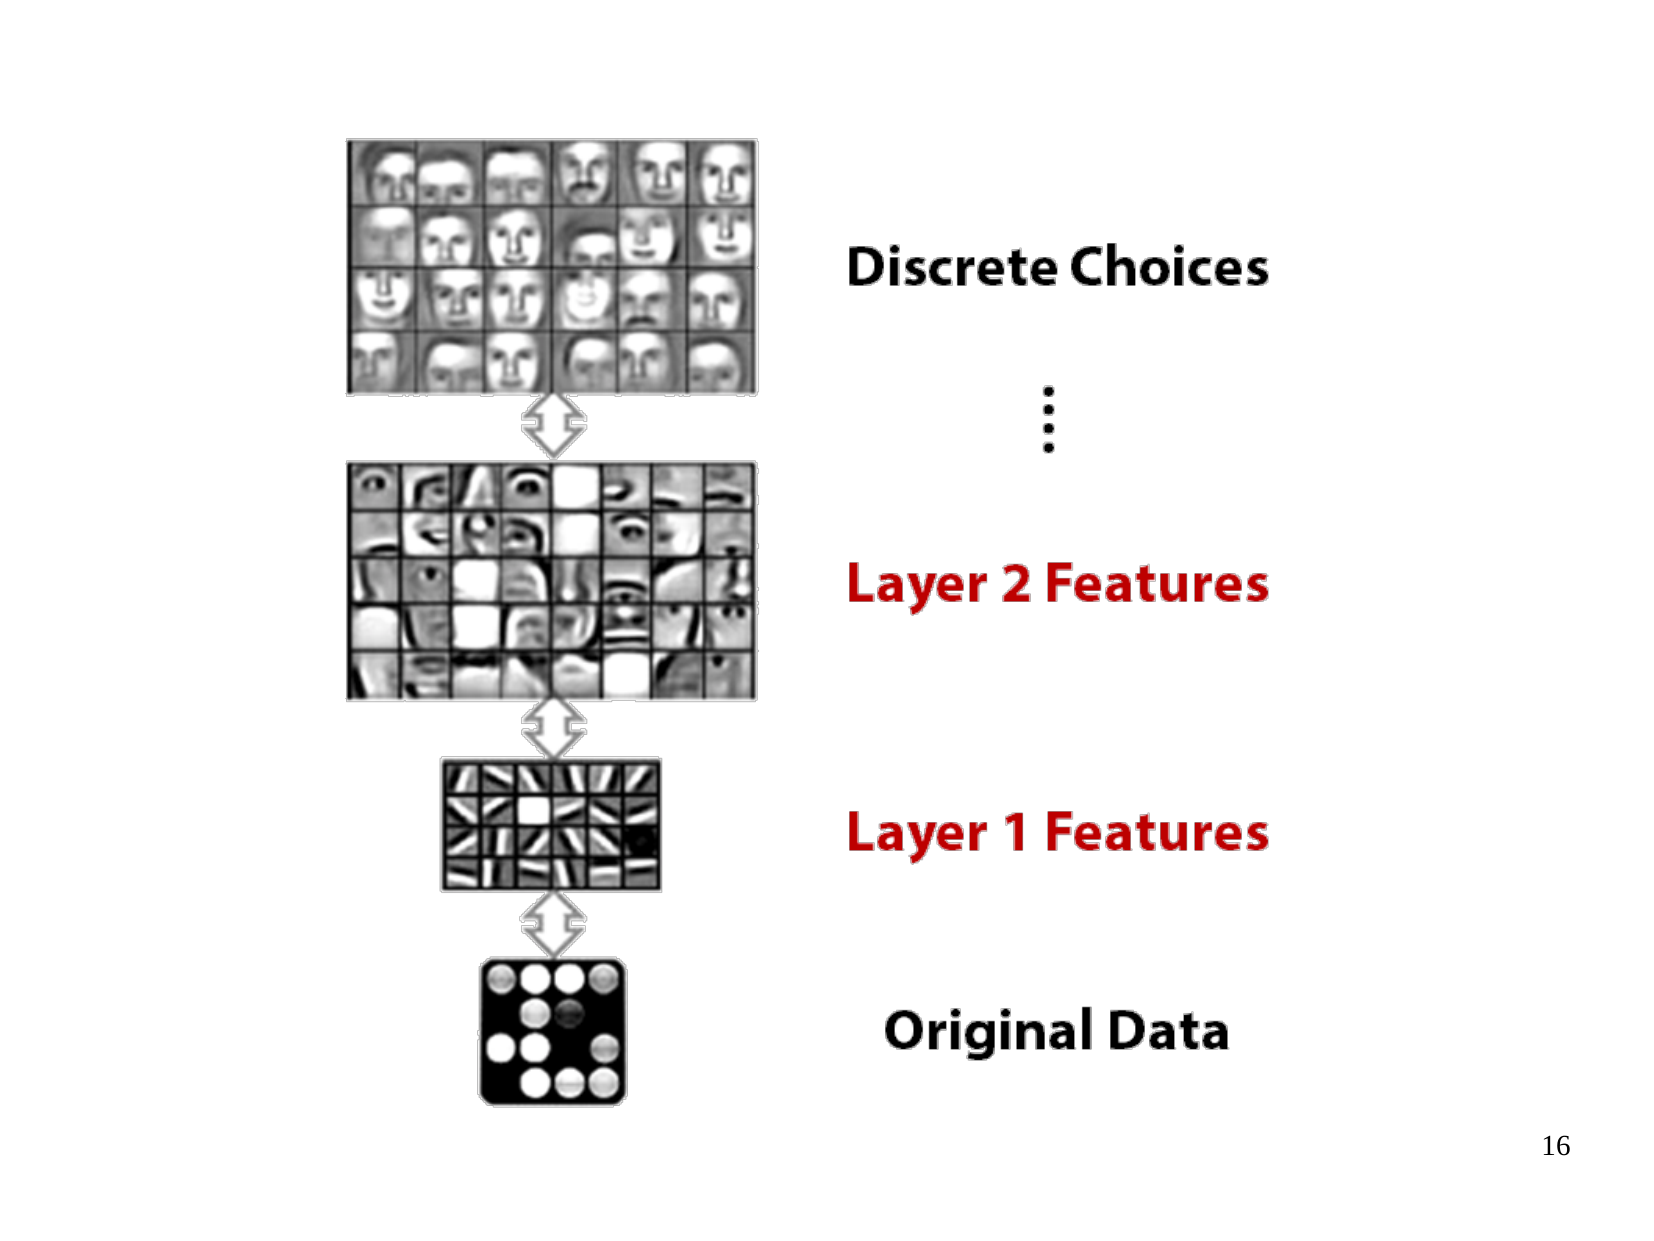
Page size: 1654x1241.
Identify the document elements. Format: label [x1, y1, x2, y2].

picture [345, 134, 1284, 1109]
